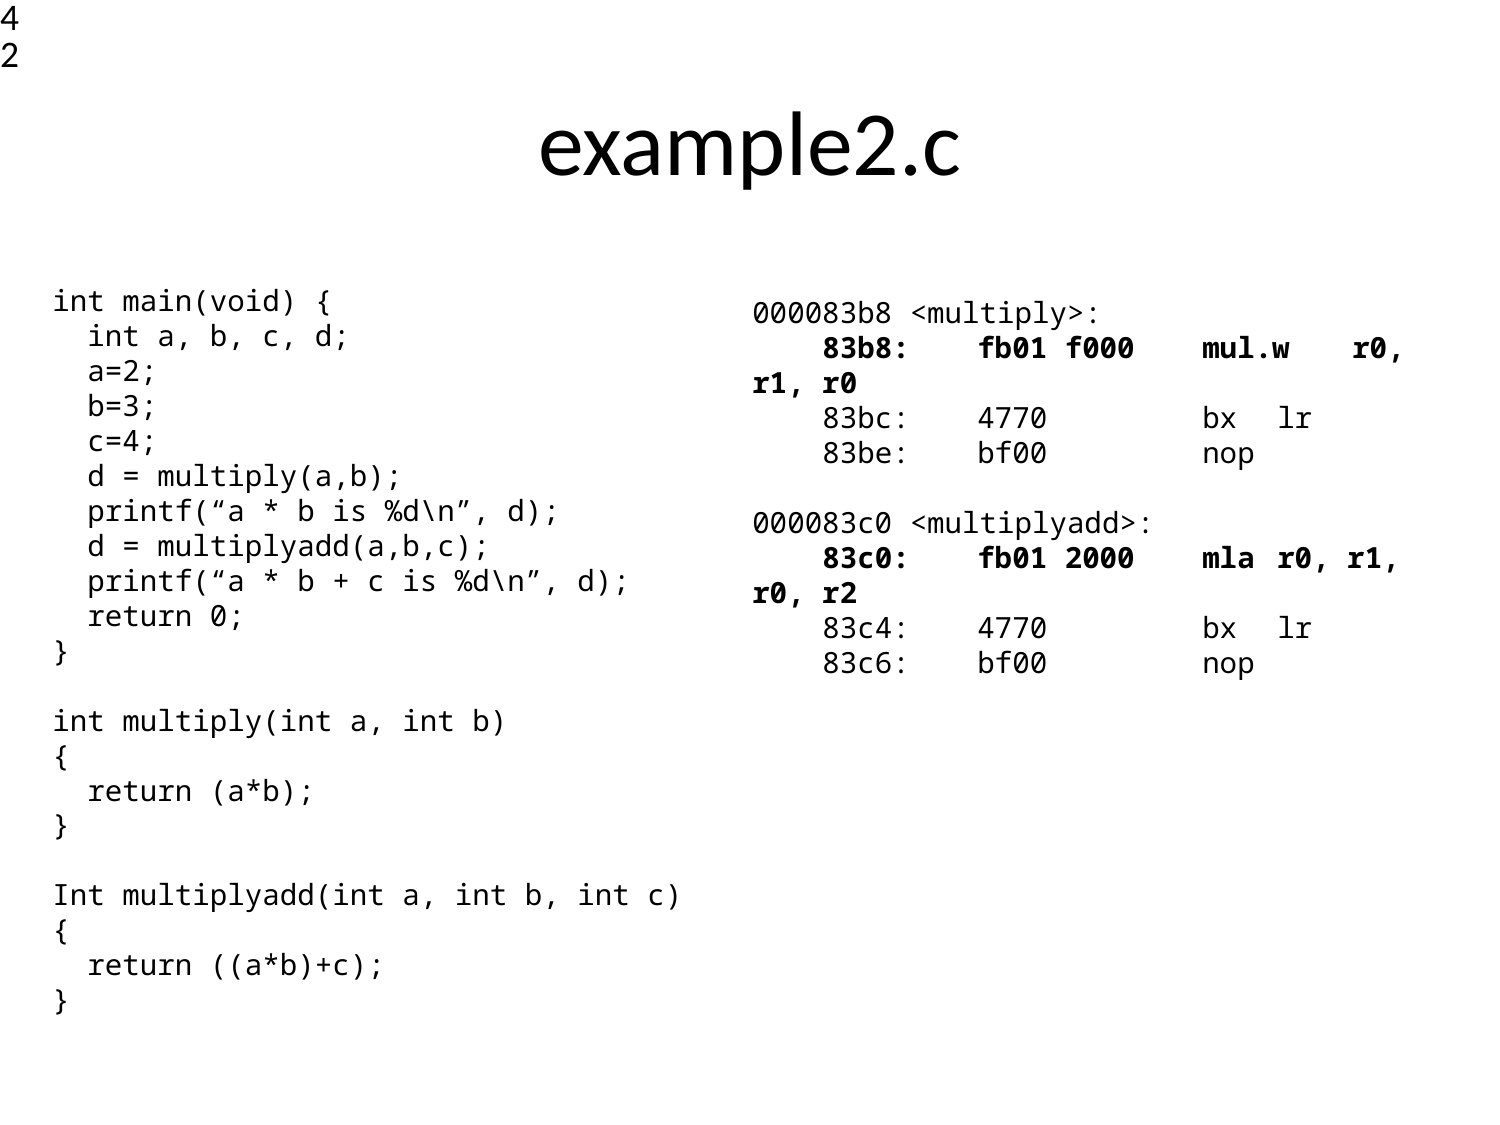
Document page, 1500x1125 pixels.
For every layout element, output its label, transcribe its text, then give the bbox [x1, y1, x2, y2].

text_box 000083b8 <multiply>: 83b8: fb01 f000 mul.w r0, r1, r0 83bc: 4770 bx lr 83be: bf00 nop 000083c0 <multiplyadd>: 83c0: fb01 2000 mla r0, r1, r0, r2 83c4: 4770 bx lr 83c6: bf00 nop [738, 287, 1438, 687]
title example2.c [75, 45, 1425, 233]
text_box int main(void) { int a, b, c, d; a=2; b=3; c=4; d = multiply(a,b); printf(“a * b is %d\n”, d); d = multiplyadd(a,b,c); printf(“a * b + c is %d\n”, d); return 0; } int multiply(int a, int b) { return (a*b); } Int multiplyadd(int a, int b, int c) { return ((a*b)+c); } [37, 274, 738, 1024]
